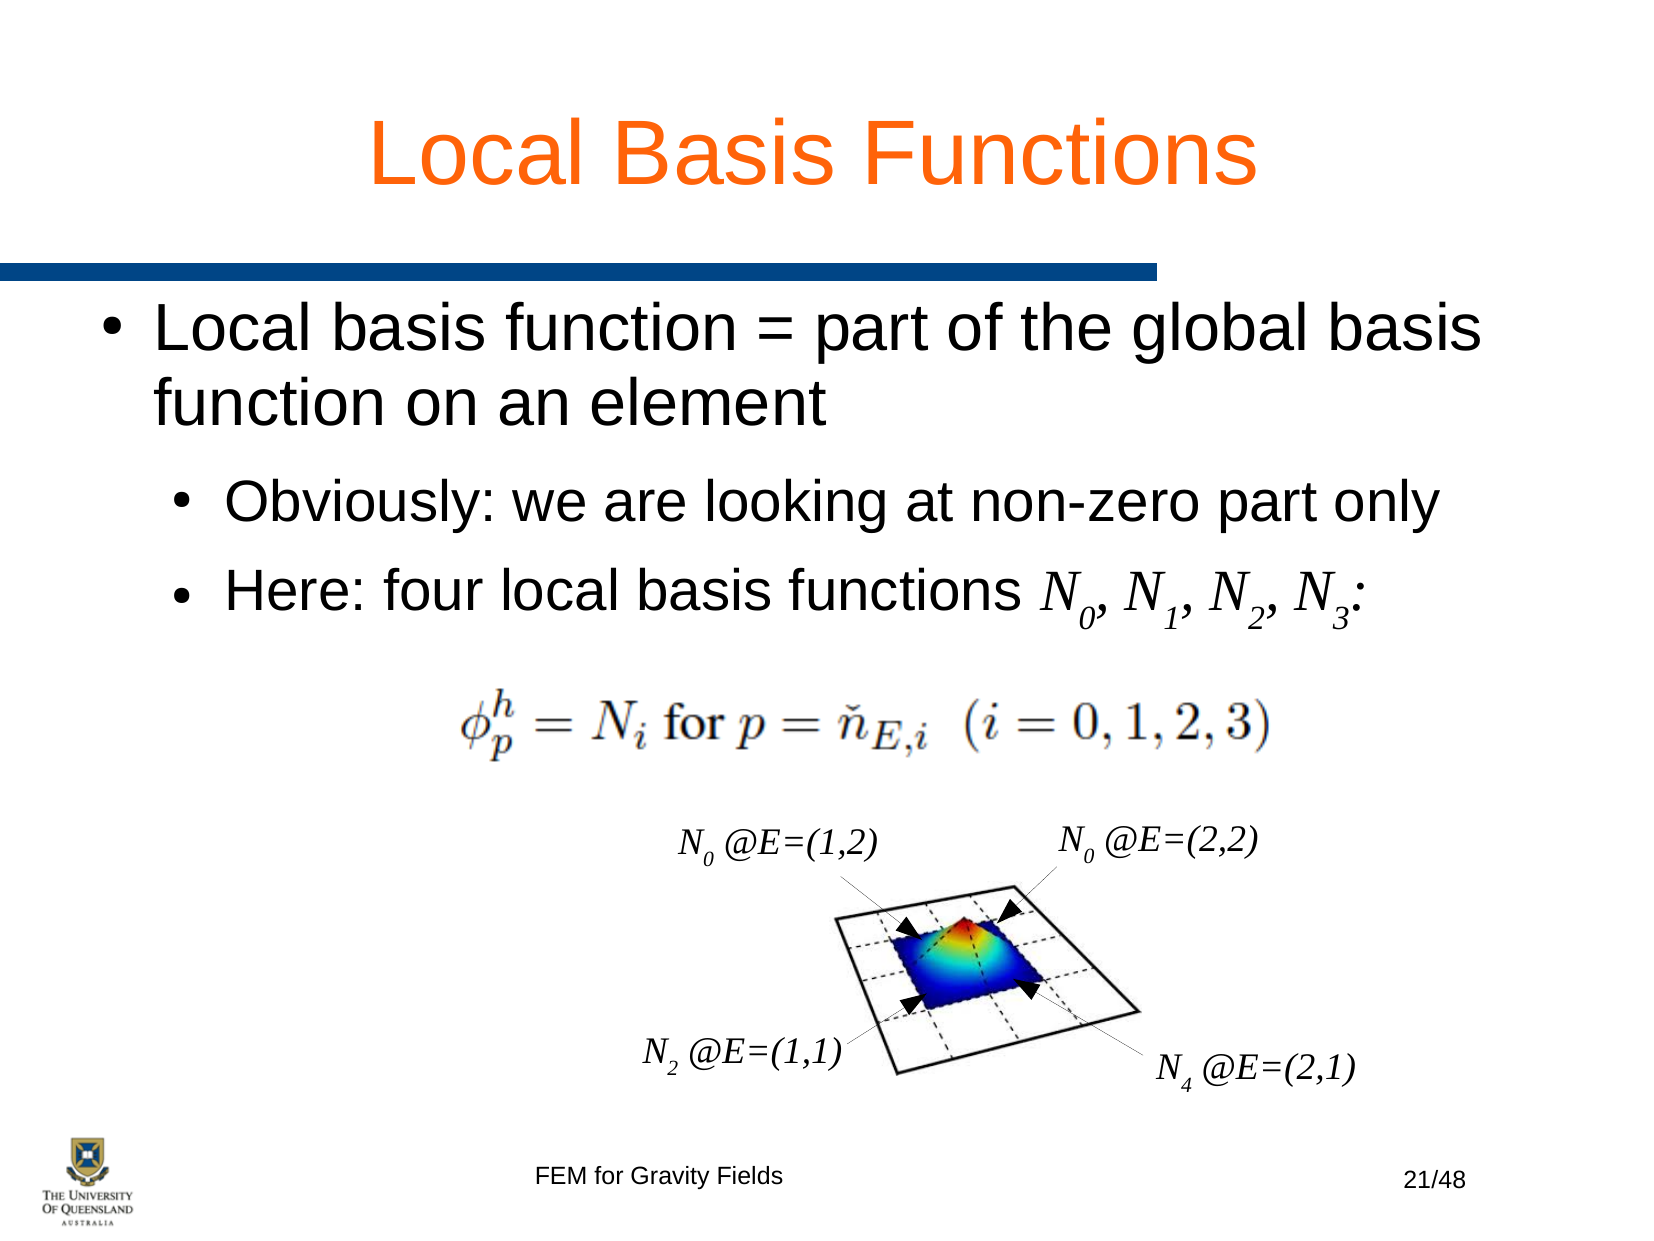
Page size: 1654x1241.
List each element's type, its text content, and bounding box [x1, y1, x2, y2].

text_box N0 @E=(2,2) [1043, 810, 1318, 876]
text_box N2 @E=(1,1) [627, 1022, 903, 1171]
picture [344, 651, 1347, 806]
text_box N4 @E=(2,1) [1141, 1038, 1415, 1105]
list Local basis function = part of the global basis function on an element Obviously: we are looking at non-zero part only Here: four local basis functions N0, N1, N2, N3: [82, 290, 1571, 1010]
picture [829, 881, 1142, 1076]
text_box N0 @E=(1,2) [663, 813, 937, 879]
title Local Basis Functions [82, 49, 1571, 257]
picture [35, 1133, 142, 1235]
